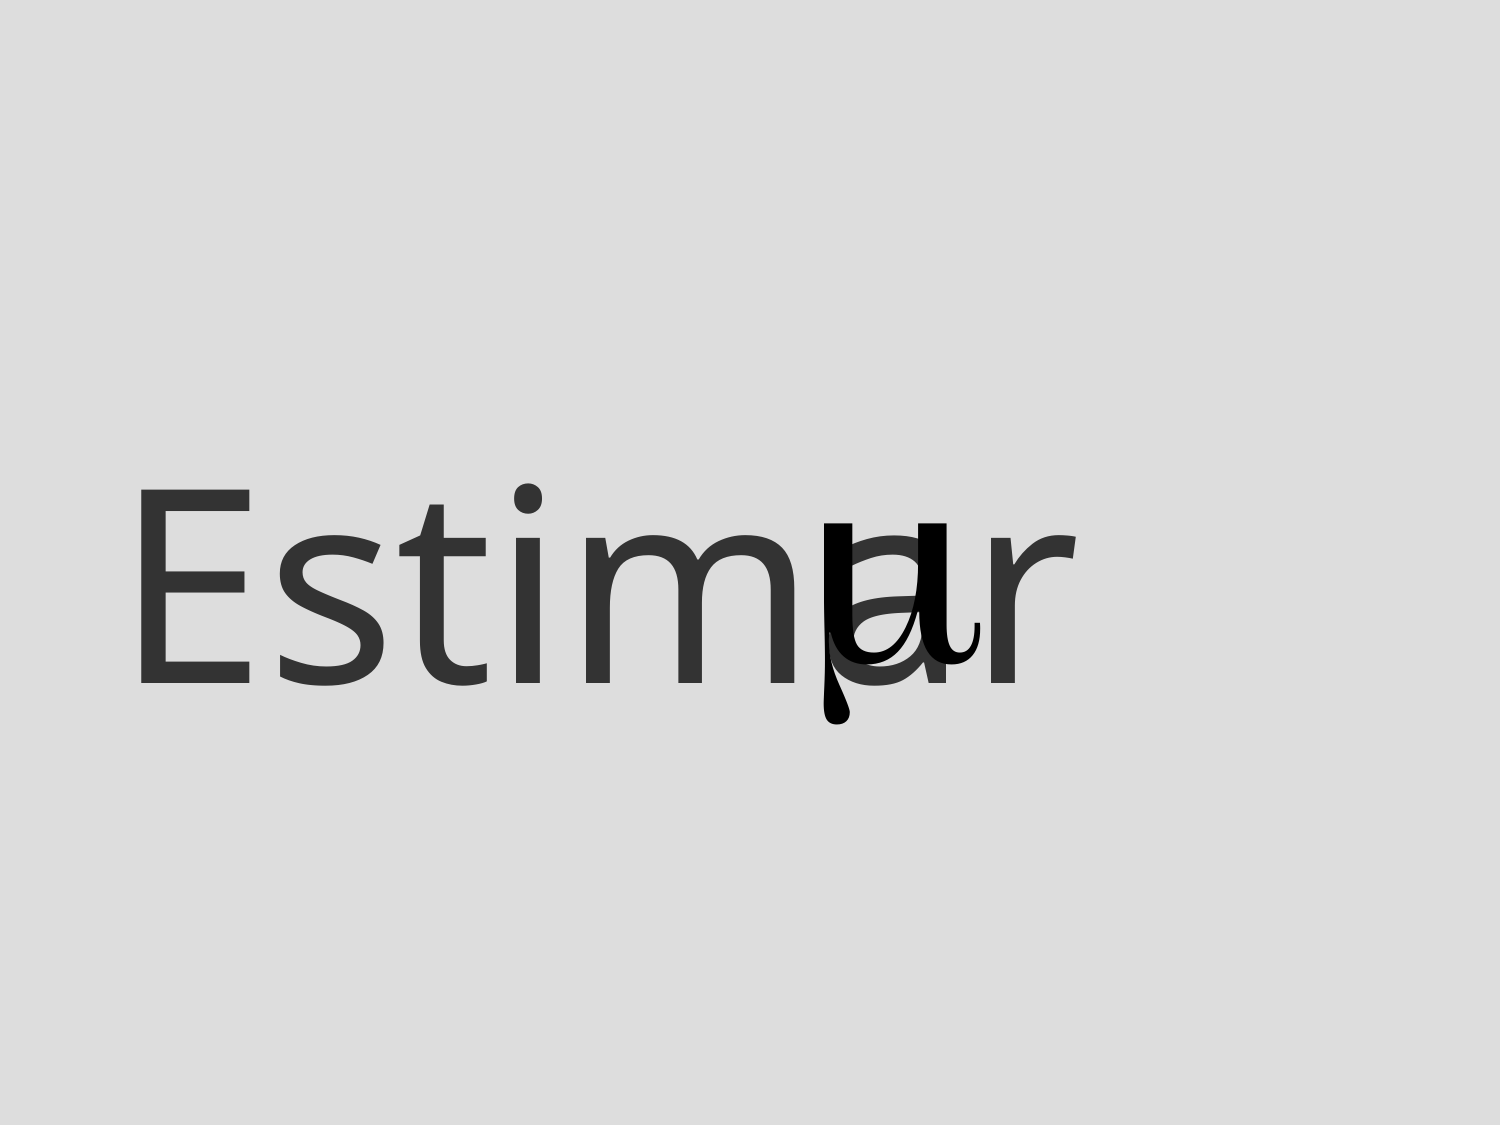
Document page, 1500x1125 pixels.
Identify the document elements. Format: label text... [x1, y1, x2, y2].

chart [791, 507, 1004, 740]
text_box Estimar [100, 386, 1400, 739]
